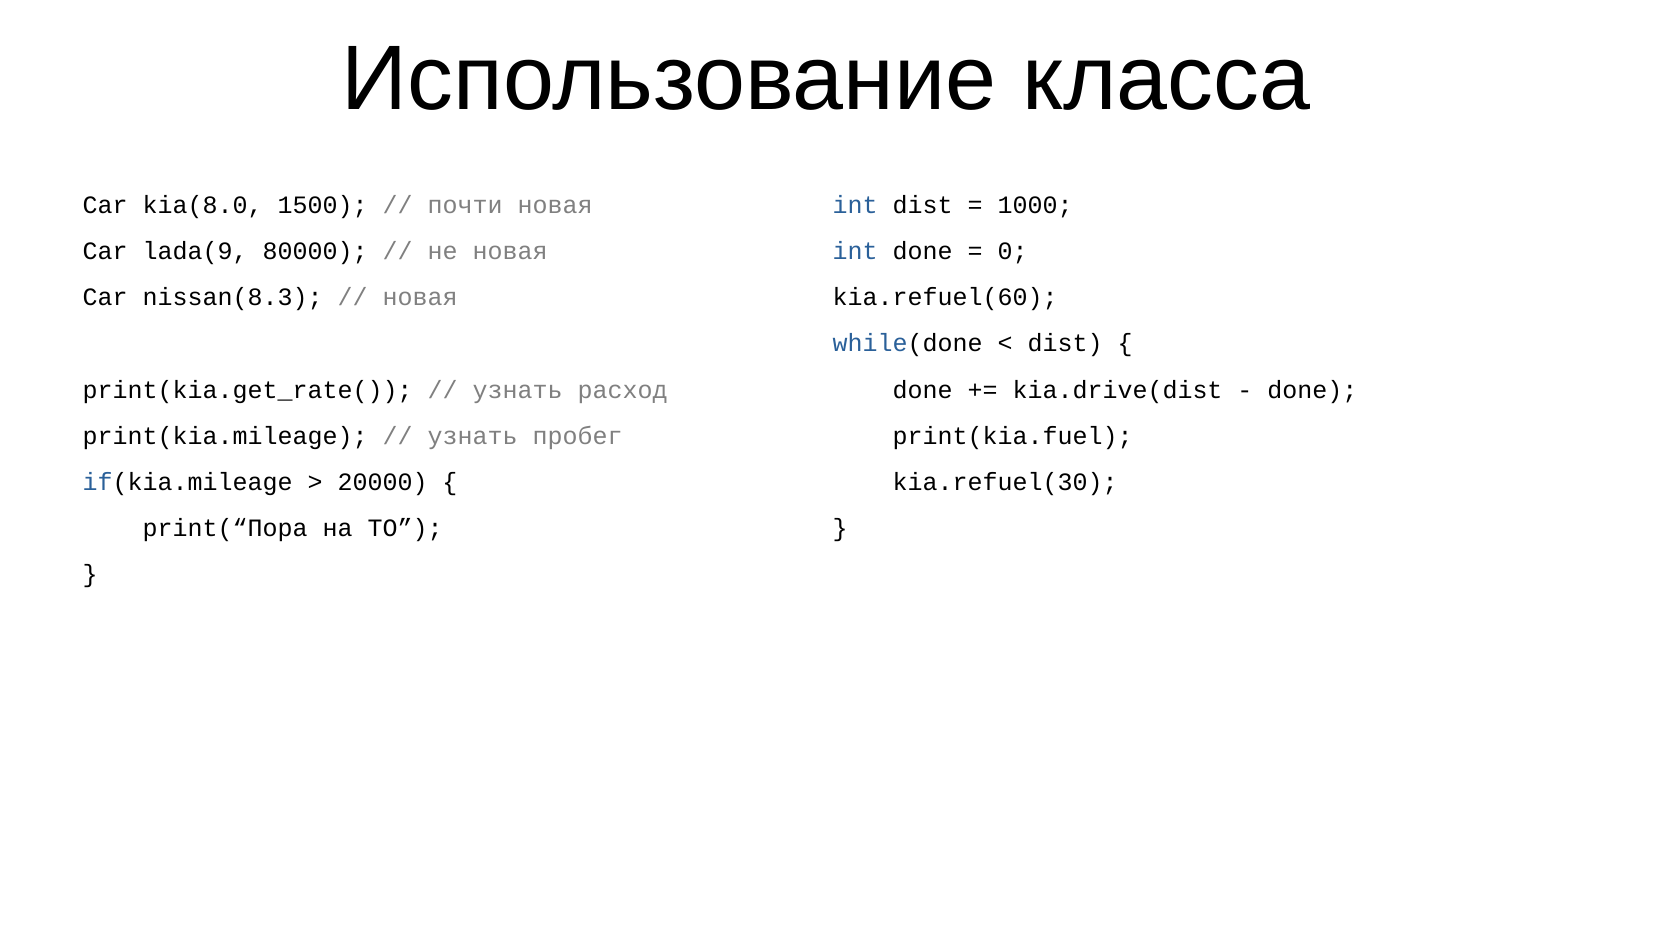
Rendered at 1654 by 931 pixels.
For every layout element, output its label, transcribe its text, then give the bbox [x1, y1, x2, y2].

title Использование класса [82, 0, 1571, 156]
list int dist = 1000; int done = 0; kia.refuel(60); while(done < dist) { done += kia.drive(dist - done); print(kia.fuel); kia.refuel(30); } [832, 192, 1538, 901]
list Car kia(8.0, 1500); // почти новая Car lada(9, 80000); // не новая Car nissan(8.3); // новая print(kia.get_rate()); // узнать расход print(kia.mileage); // узнать пробег if(kia.mileage > 20000) { print(“Пора на ТО”); } [82, 192, 788, 901]
